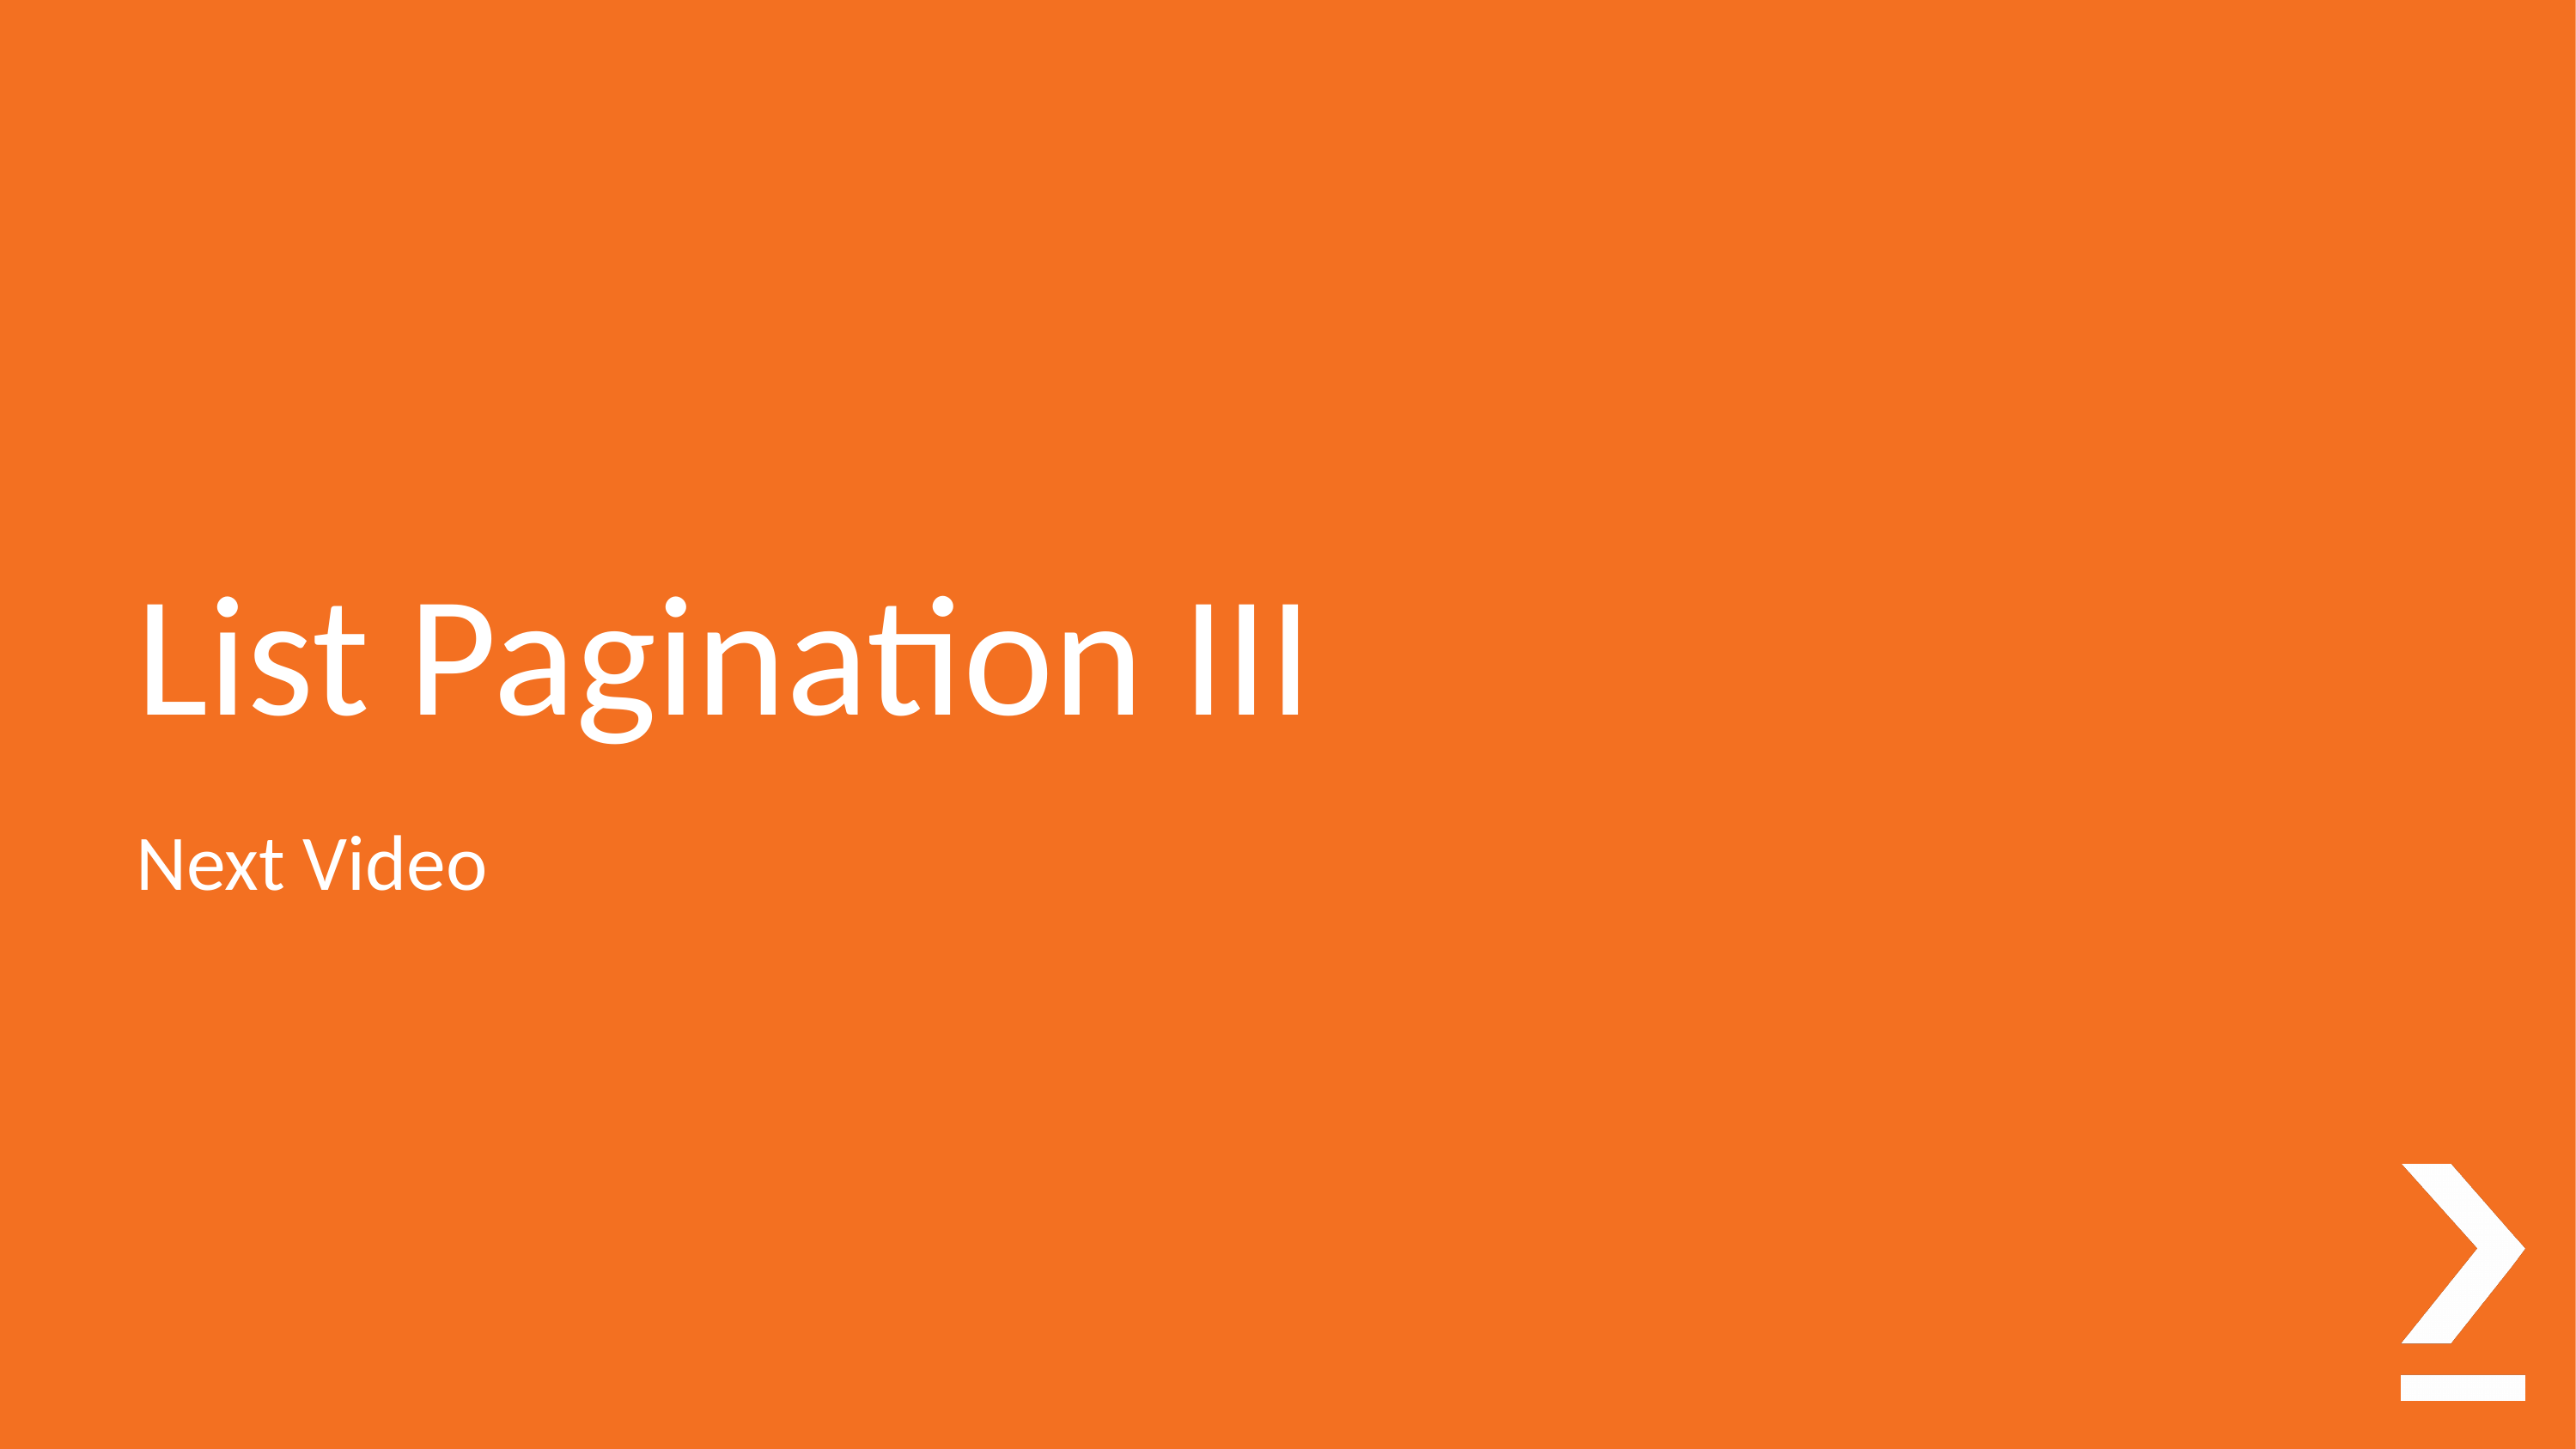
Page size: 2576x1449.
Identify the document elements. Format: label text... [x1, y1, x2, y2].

title List Pagination III [110, 512, 2427, 776]
subtitle Next Video [110, 785, 2427, 908]
picture [2401, 1164, 2525, 1401]
